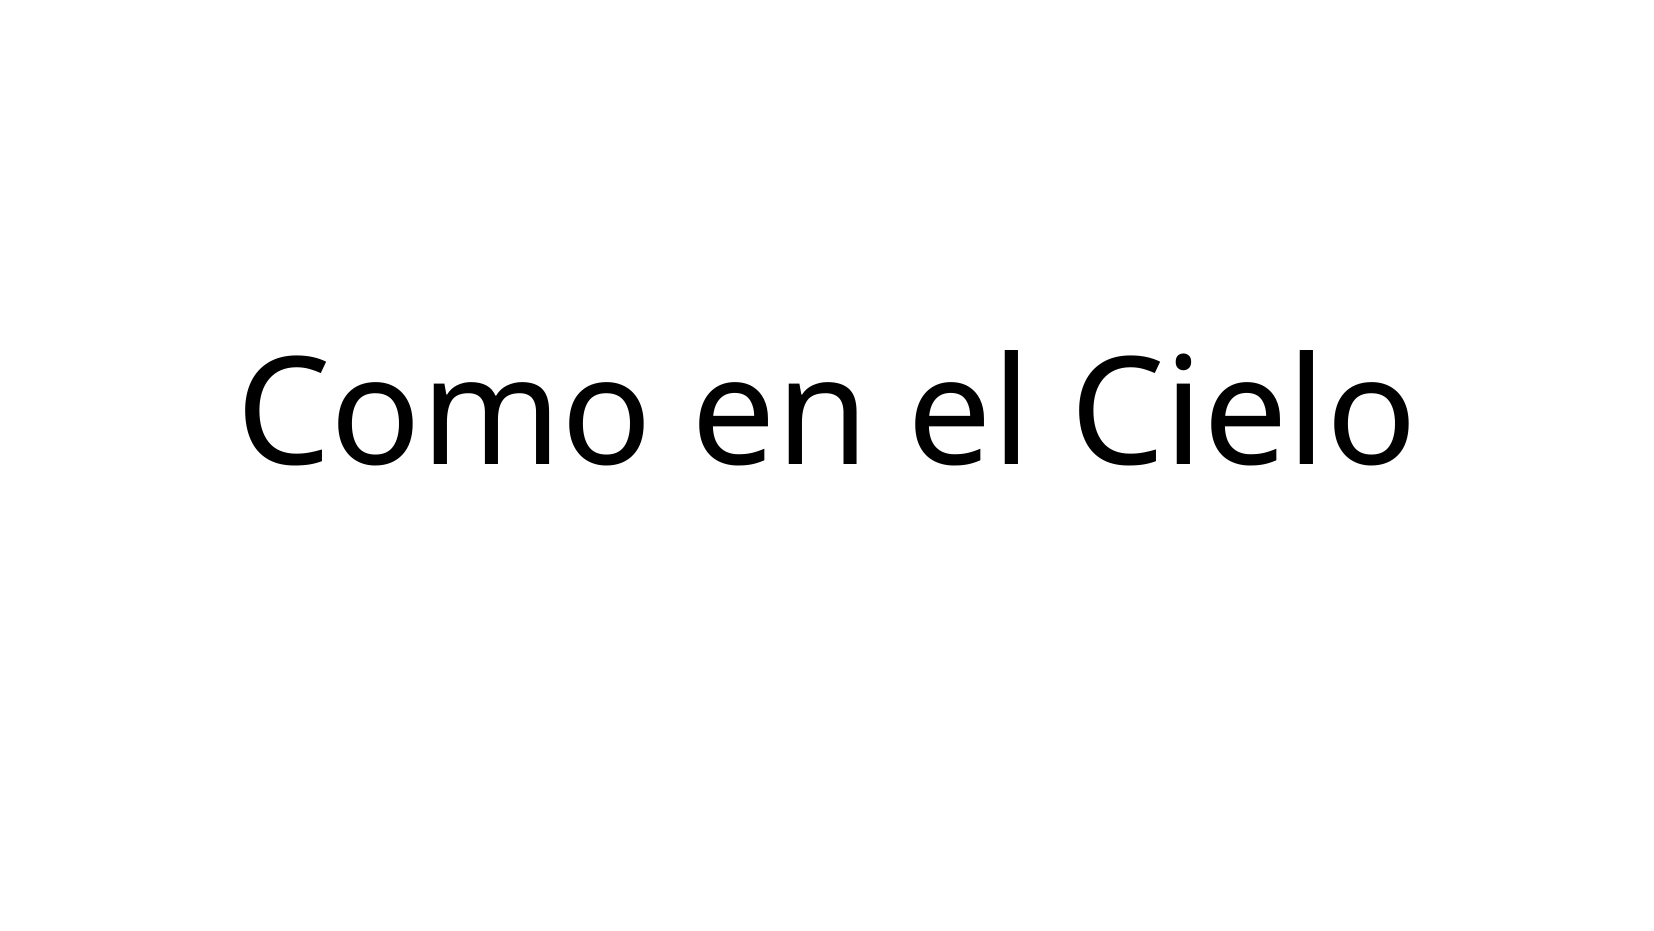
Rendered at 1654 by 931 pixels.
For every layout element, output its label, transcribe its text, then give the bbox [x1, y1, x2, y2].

title Como en el Cielo [0, 300, 1654, 513]
